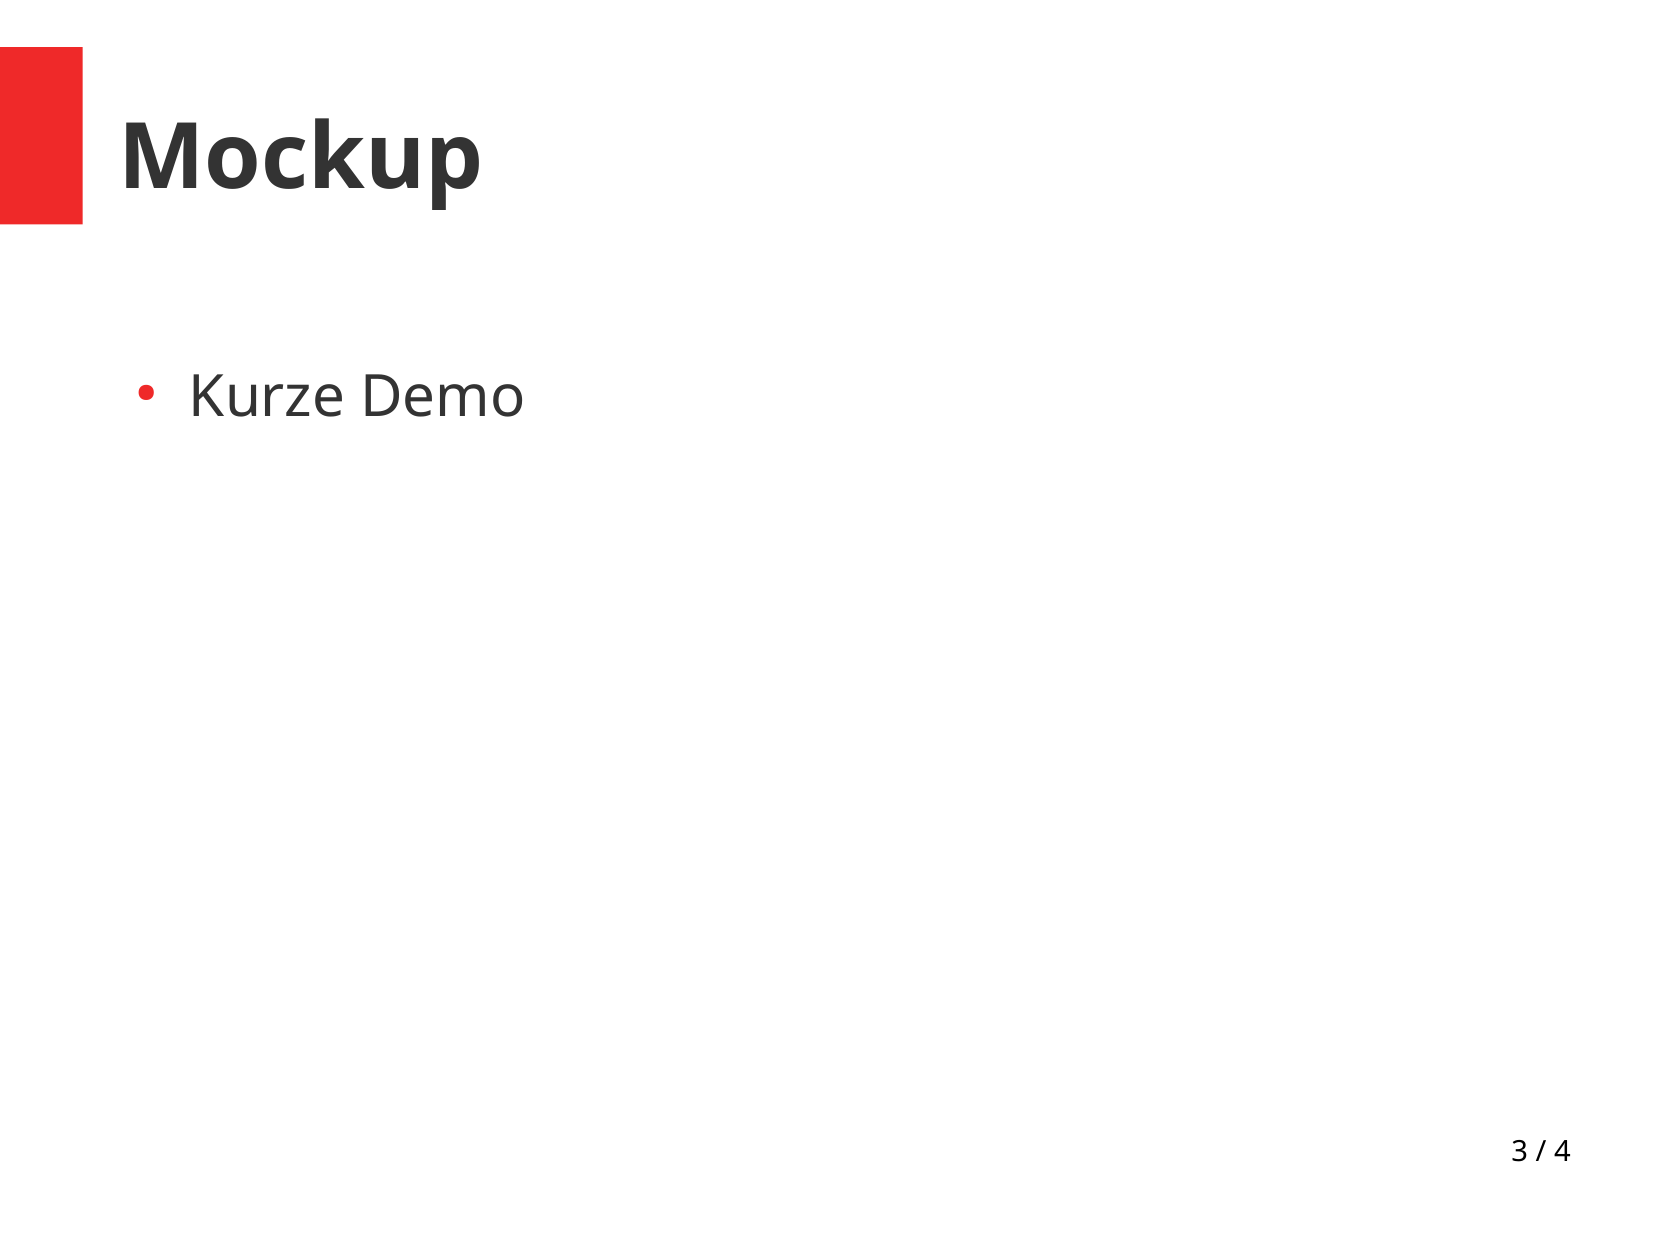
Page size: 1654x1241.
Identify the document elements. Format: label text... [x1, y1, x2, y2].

title Mockup [118, 49, 1571, 257]
list Kurze Demo [118, 354, 1536, 1074]
